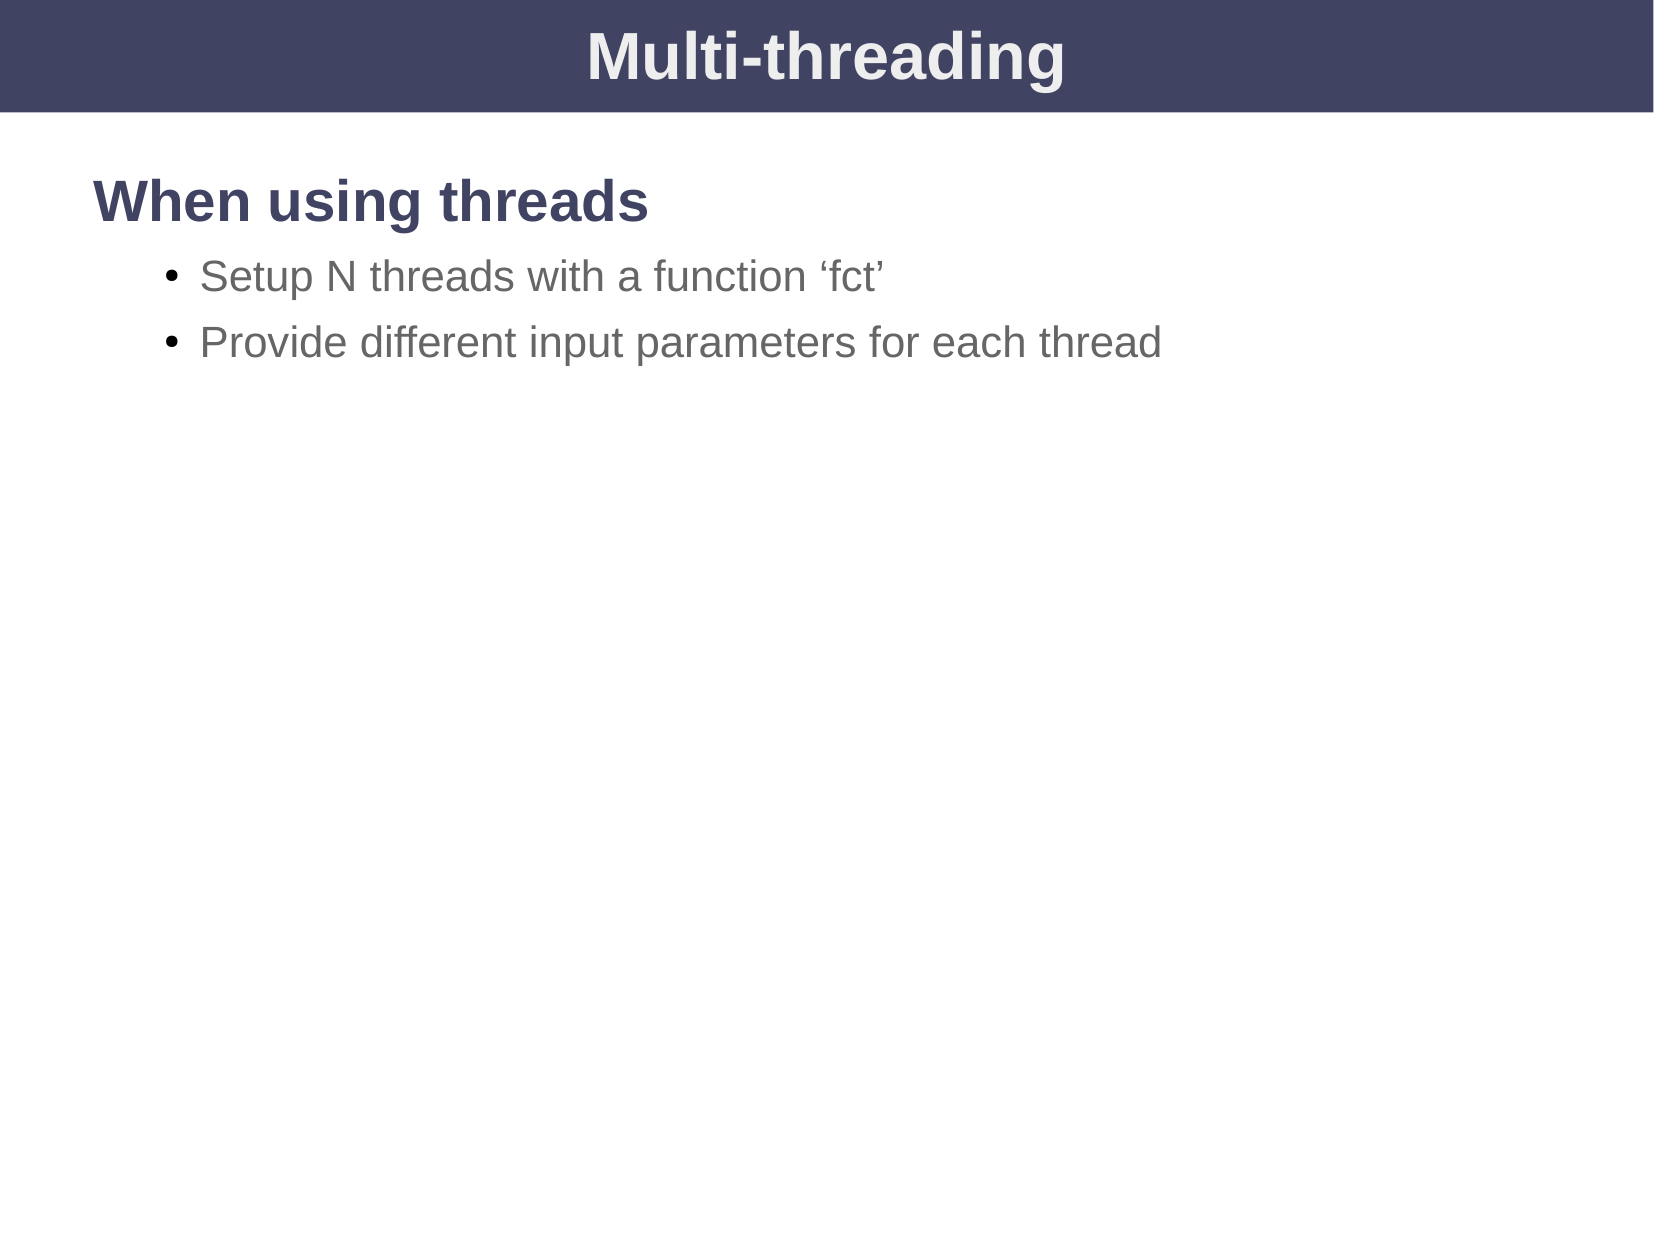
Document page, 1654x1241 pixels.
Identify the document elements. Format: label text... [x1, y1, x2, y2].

text_box Multi-threading [0, 0, 1654, 113]
text_box When using threads Setup N threads with a function ‘fct’ Provide different input parameters for each thread [78, 161, 1607, 528]
